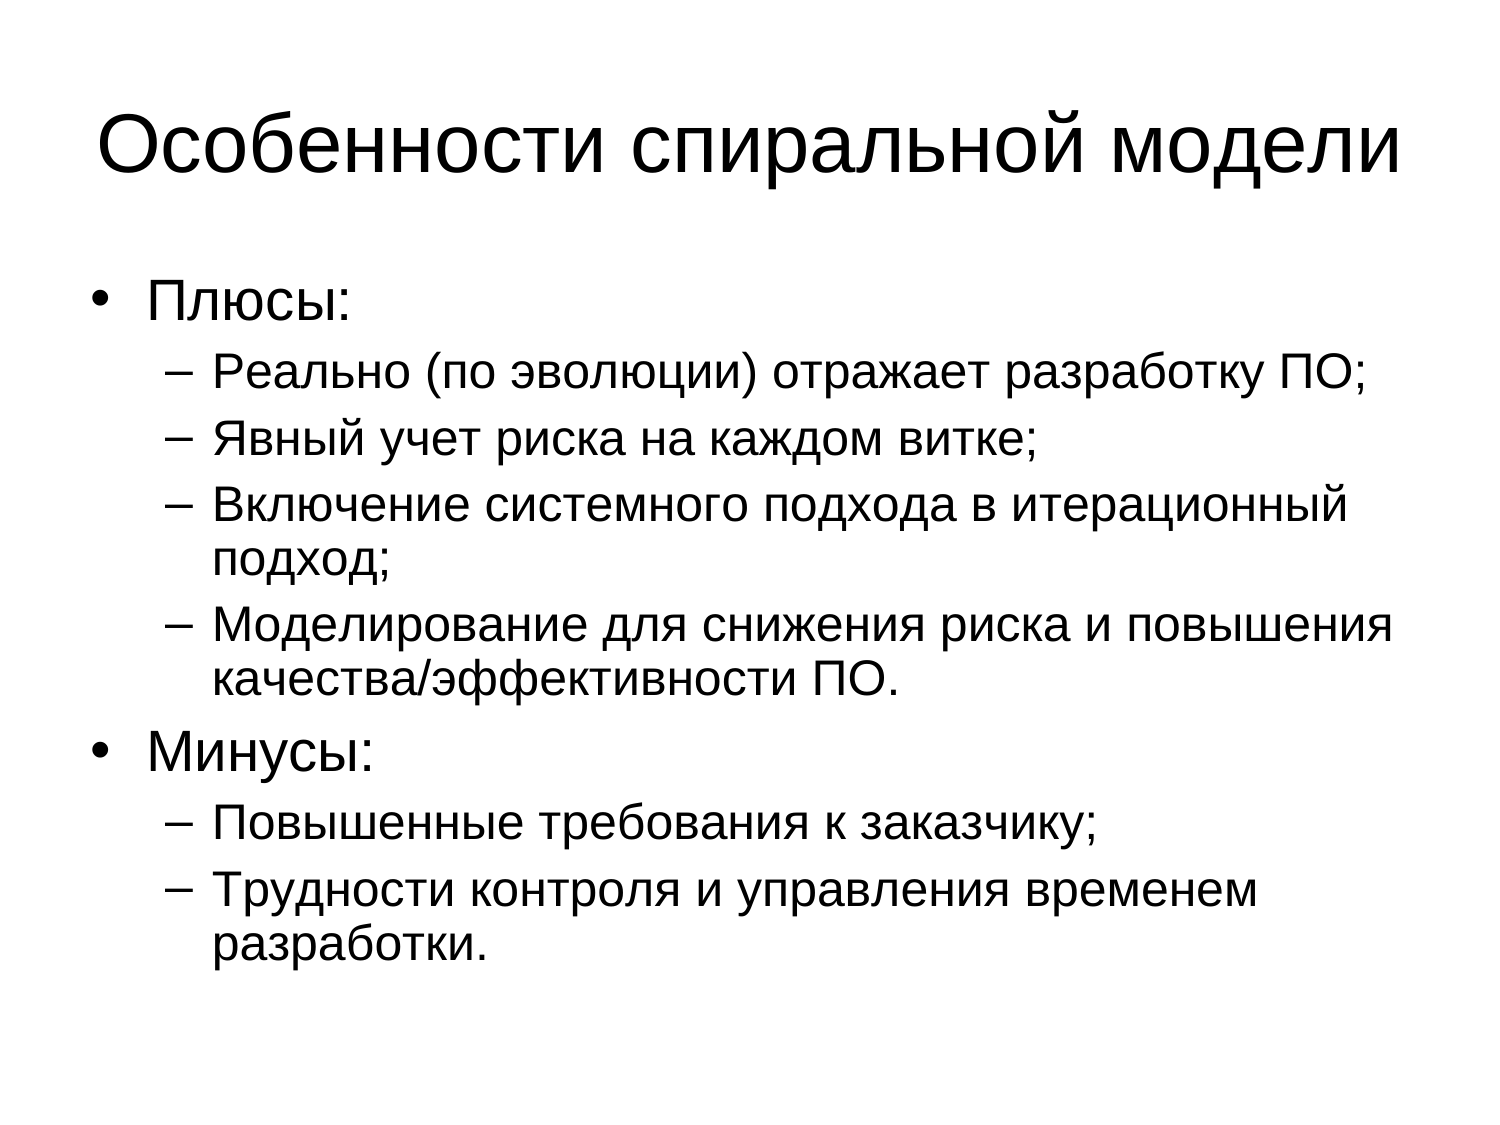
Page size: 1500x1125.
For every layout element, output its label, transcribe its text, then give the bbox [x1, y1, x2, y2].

list Плюсы: Реально (по эволюции) отражает разработку ПО; Явный учет риска на каждом витке; Включение системного подхода в итерационный подход; Моделирование для снижения риска и повышения качества/эффективности ПО. Минусы: Повышенные требования к заказчику; Трудности контроля и управления временем разработки. [75, 262, 1426, 1005]
title Особенности спиральной модели [75, 45, 1426, 233]
